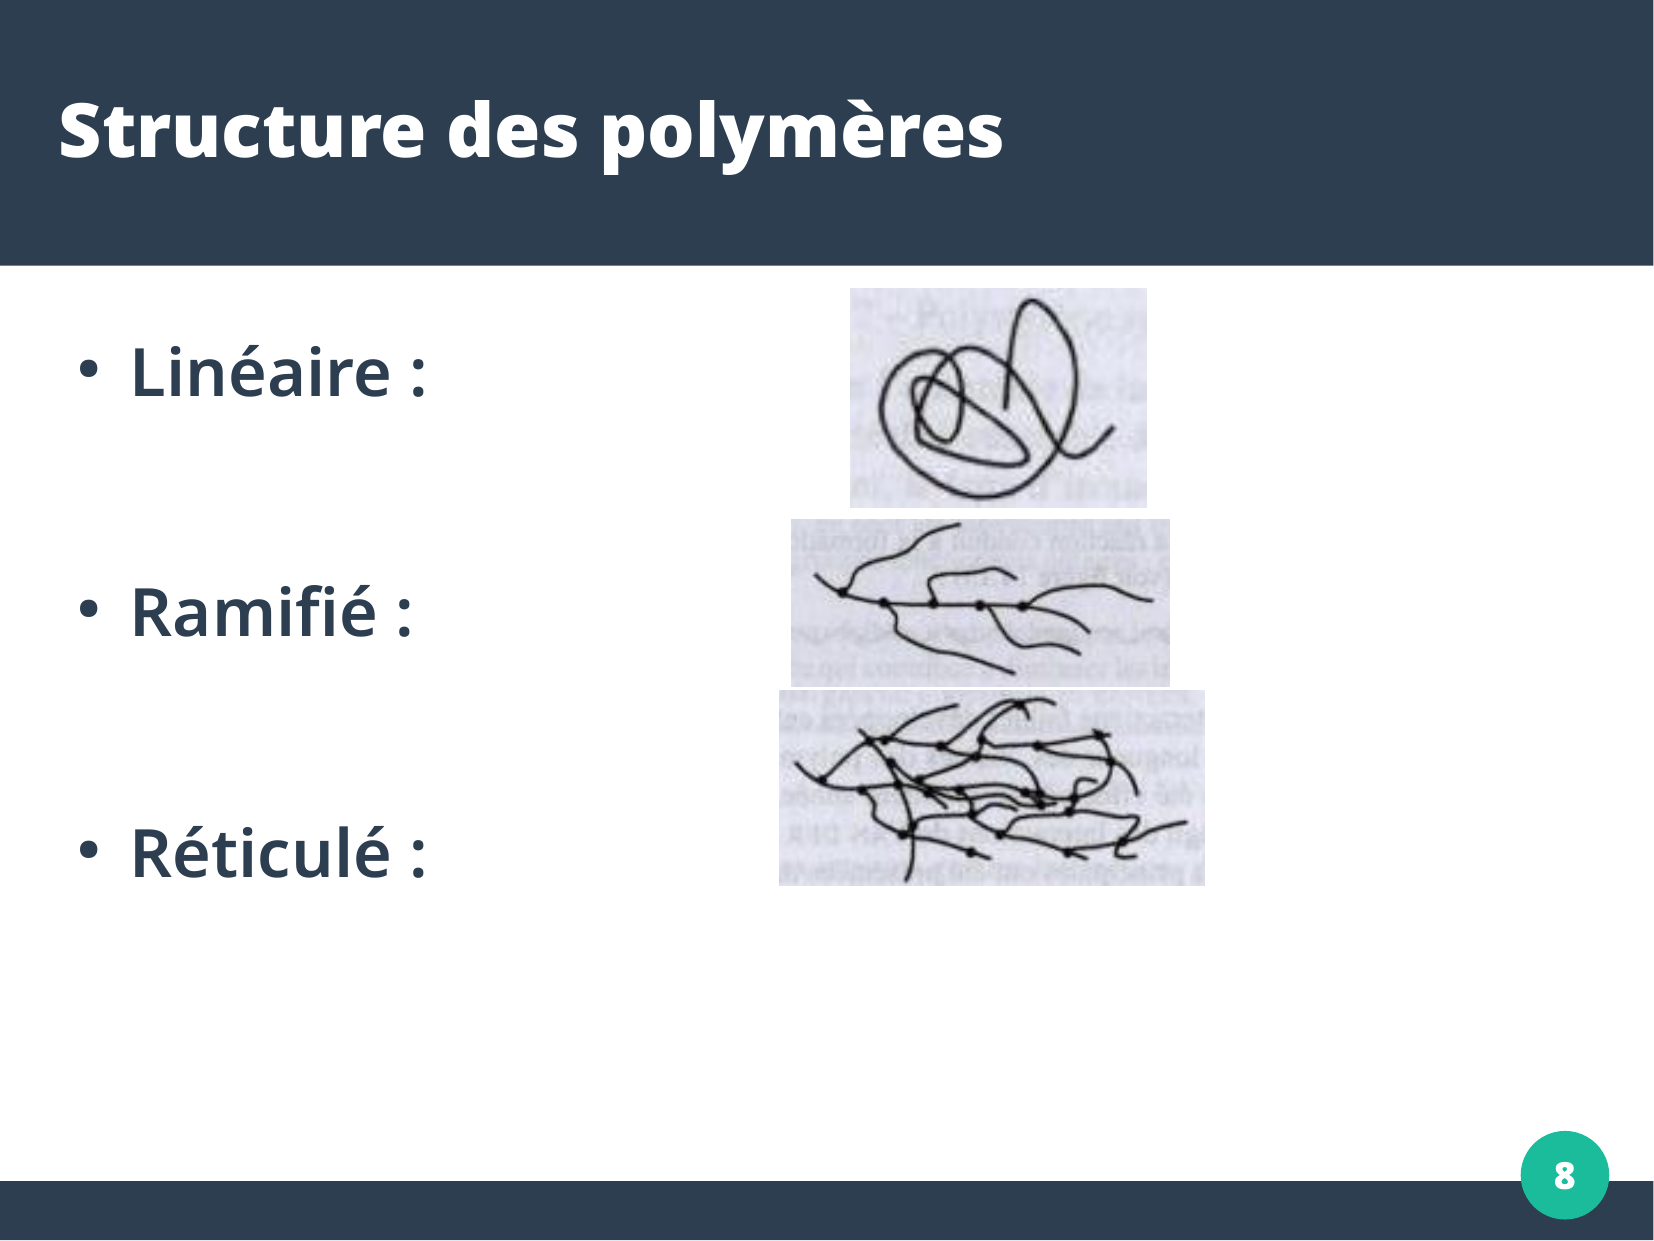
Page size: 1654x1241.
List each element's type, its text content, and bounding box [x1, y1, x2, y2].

picture [779, 690, 1205, 886]
list Linéaire : Ramifié : Réticulé : [59, 324, 1595, 1152]
picture [850, 288, 1147, 508]
picture [791, 519, 1170, 687]
title Structure des polymères [59, 49, 1595, 207]
